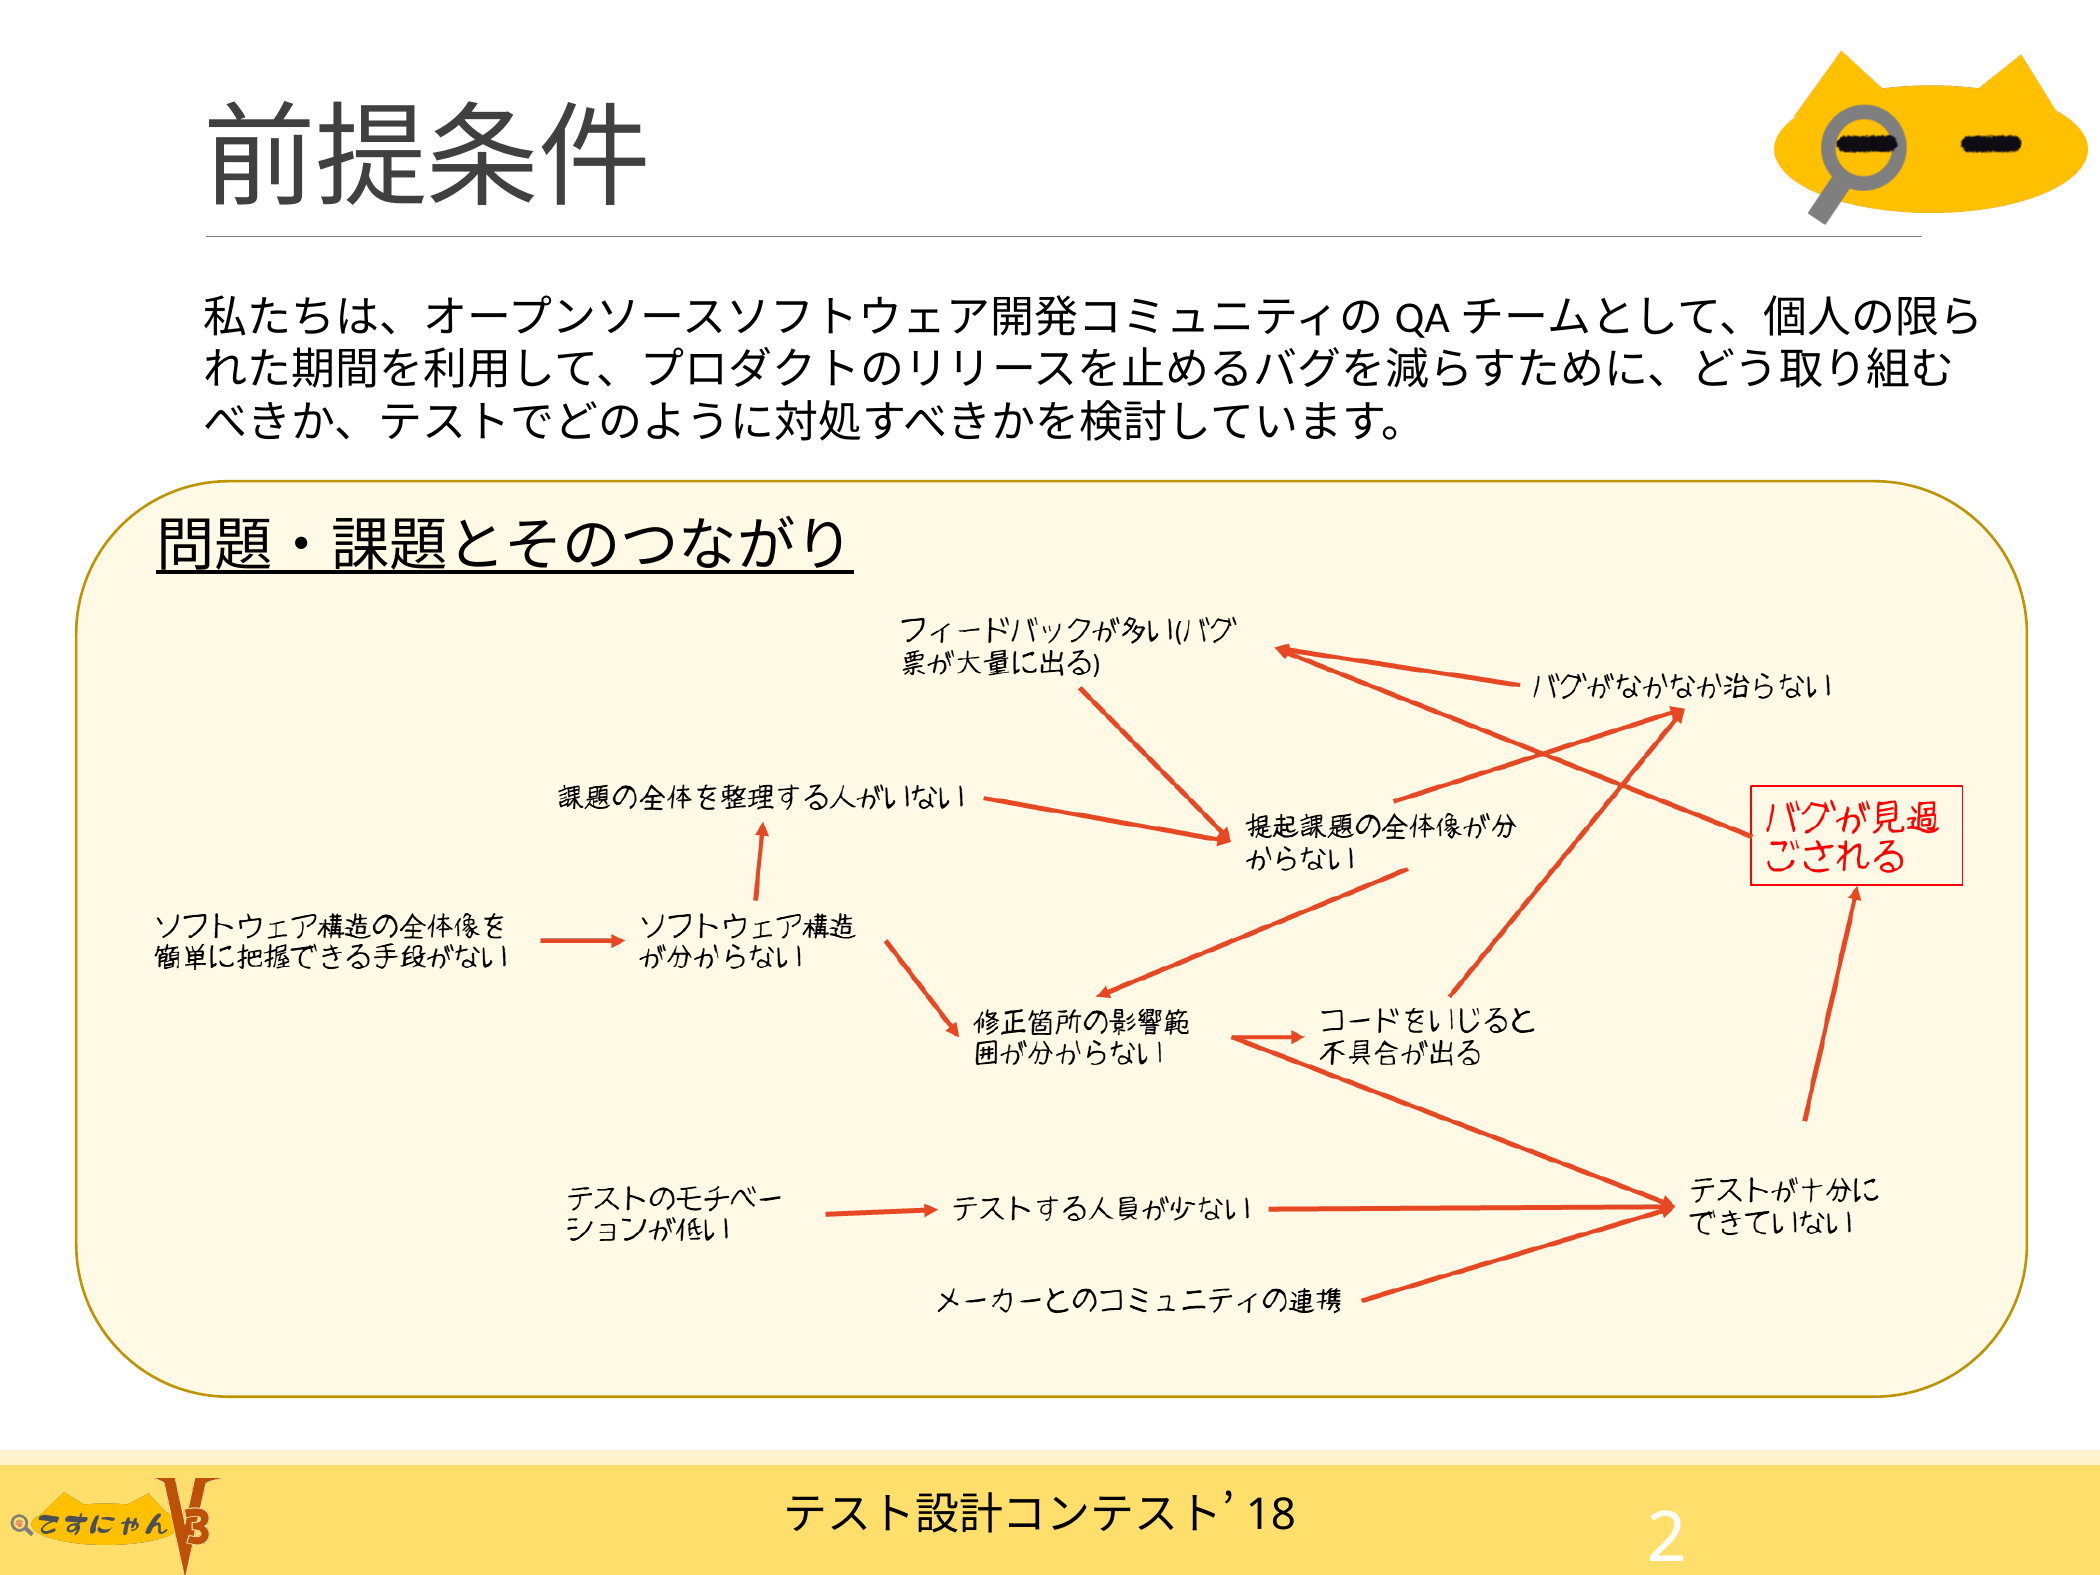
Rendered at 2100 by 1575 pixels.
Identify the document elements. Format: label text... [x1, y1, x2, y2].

title 前提条件 [188, 32, 1922, 228]
text_box 問題・課題とそのつながり [141, 499, 879, 586]
text_box 私たちは、オープンソースソフトウェア開発コミュニティのQAチームとして、個人の限られた期間を利用して、プロダクトのリリースを止めるバグを減らすために、どう取り組むべきか、テストでどのように対処すべきかを検討しています。 [189, 281, 2004, 454]
text_box 2 [1630, 1483, 1943, 1568]
picture [137, 603, 1963, 1331]
text_box [76, 481, 2027, 1397]
